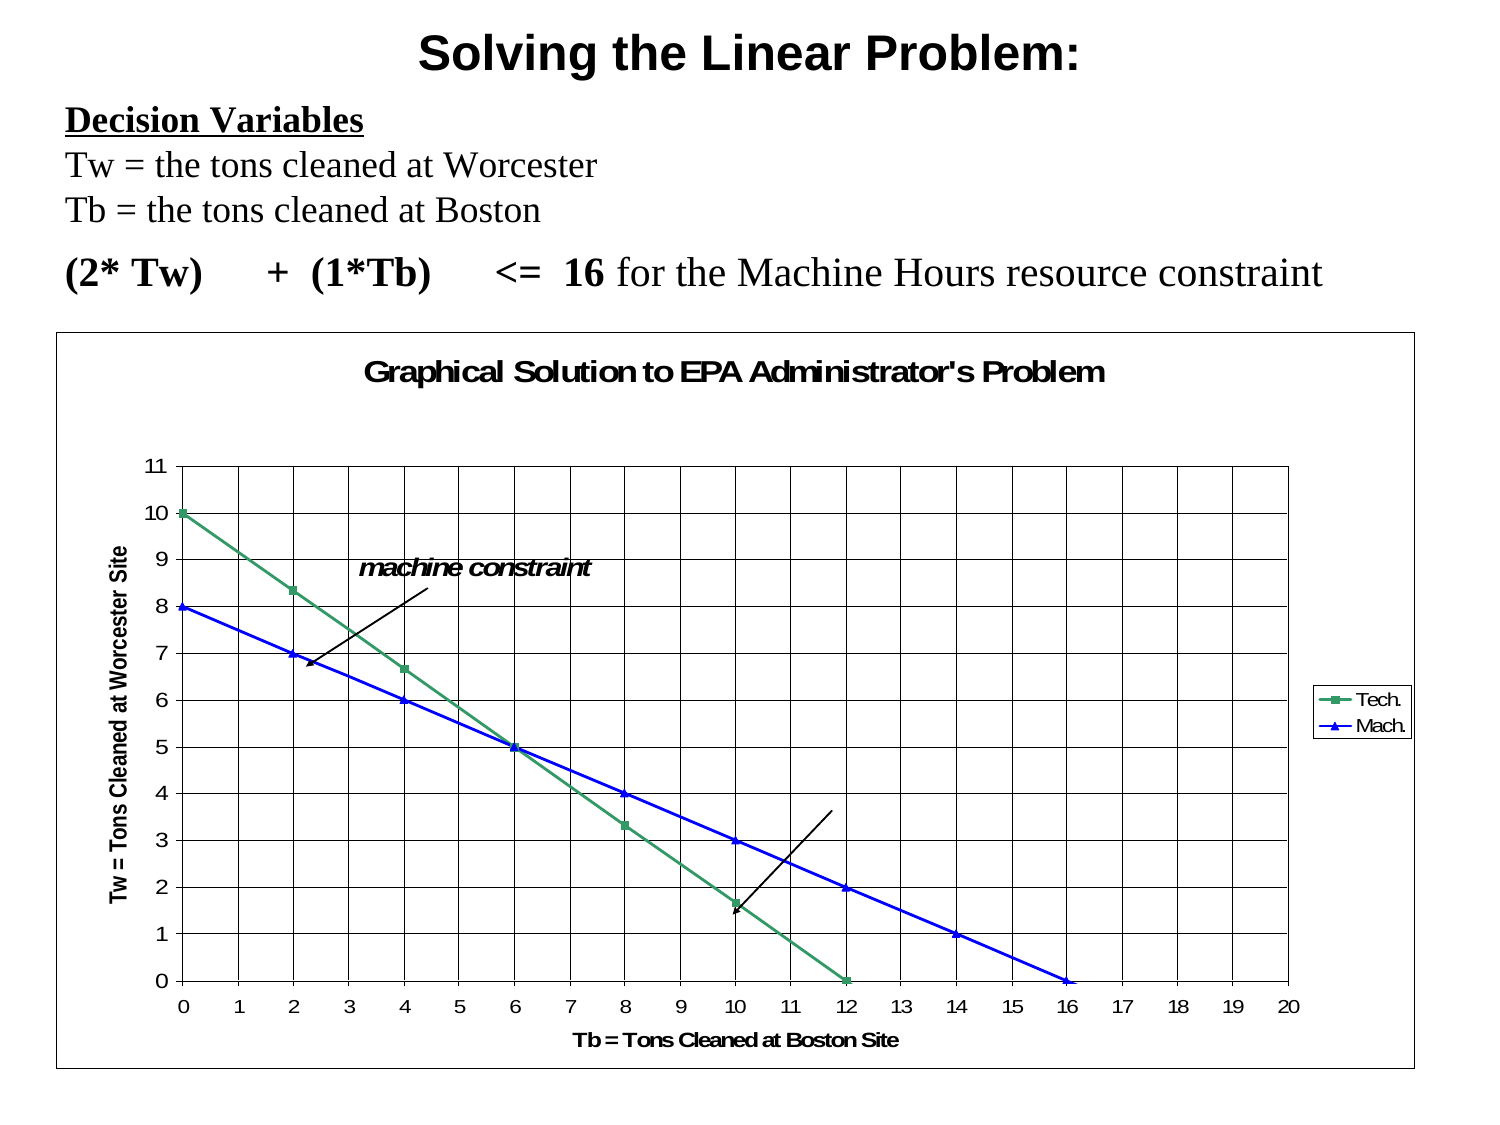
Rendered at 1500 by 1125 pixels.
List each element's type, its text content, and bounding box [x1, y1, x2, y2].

text_box Solving the Linear Problem: [125, 12, 1376, 88]
text_box Decision Variables Tw = the tons cleaned at Worcester Tb = the tons cleaned at Boston [50, 87, 801, 238]
text_box (2* Tw) + (1*Tb) <= 16 for the Machine Hours resource constraint [50, 237, 1463, 304]
chart [49, 325, 1422, 1075]
